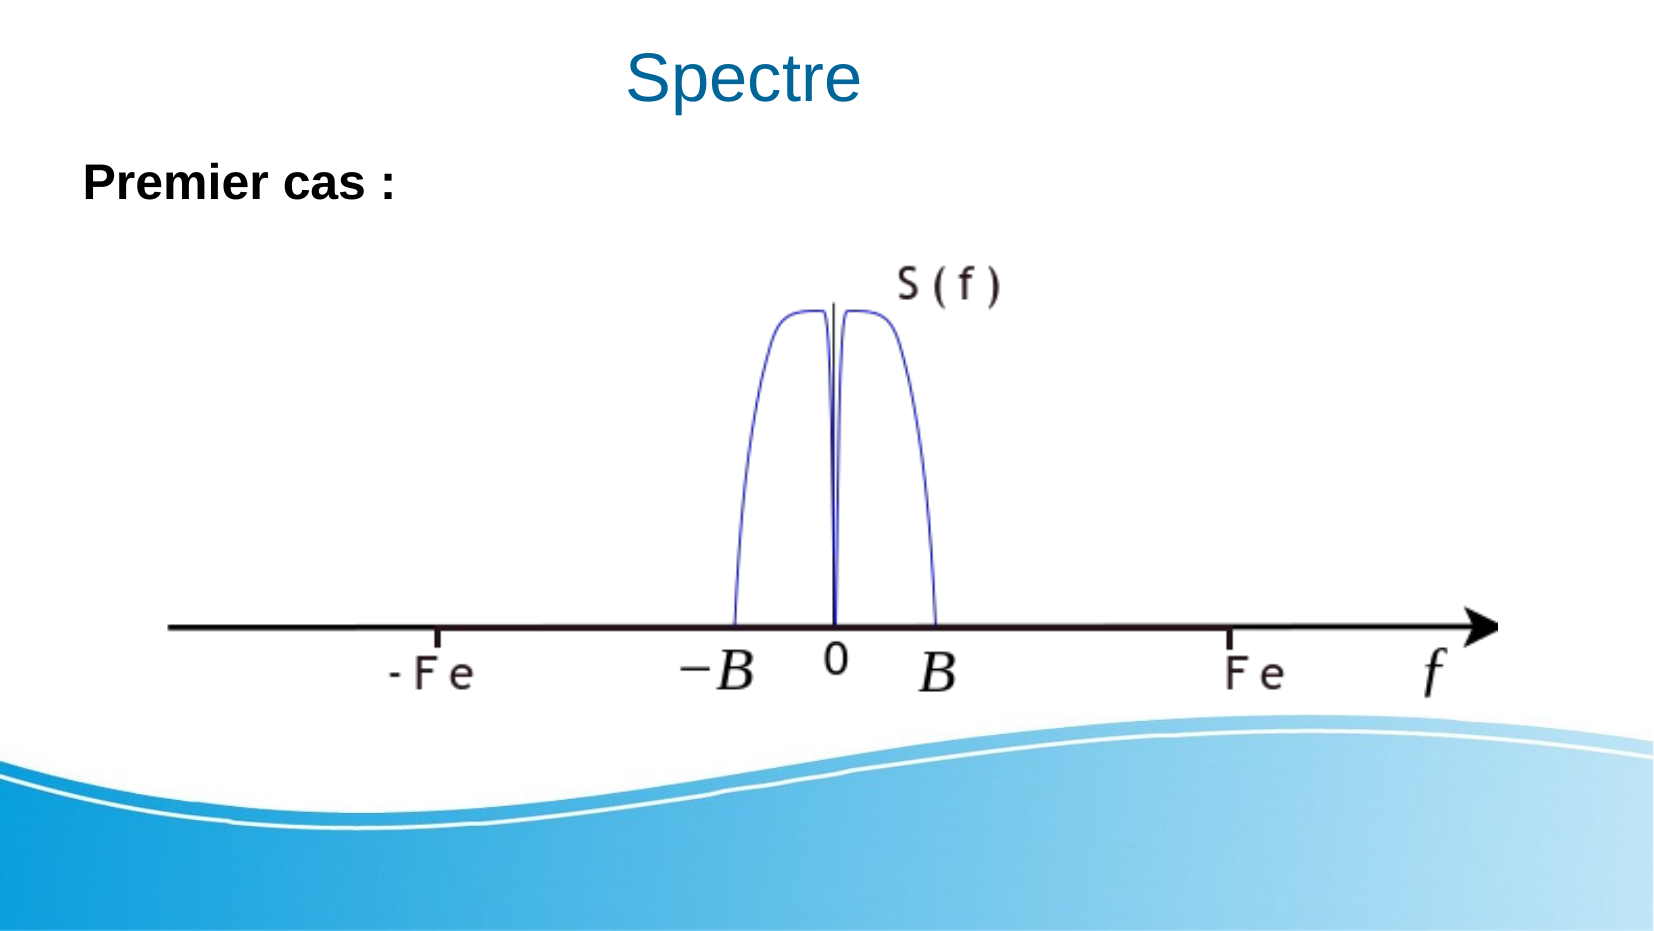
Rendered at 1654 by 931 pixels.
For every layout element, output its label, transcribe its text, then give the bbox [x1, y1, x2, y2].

list Premier cas : [82, 153, 1571, 237]
picture [0, 227, 1654, 931]
title Spectre [0, 0, 1489, 156]
